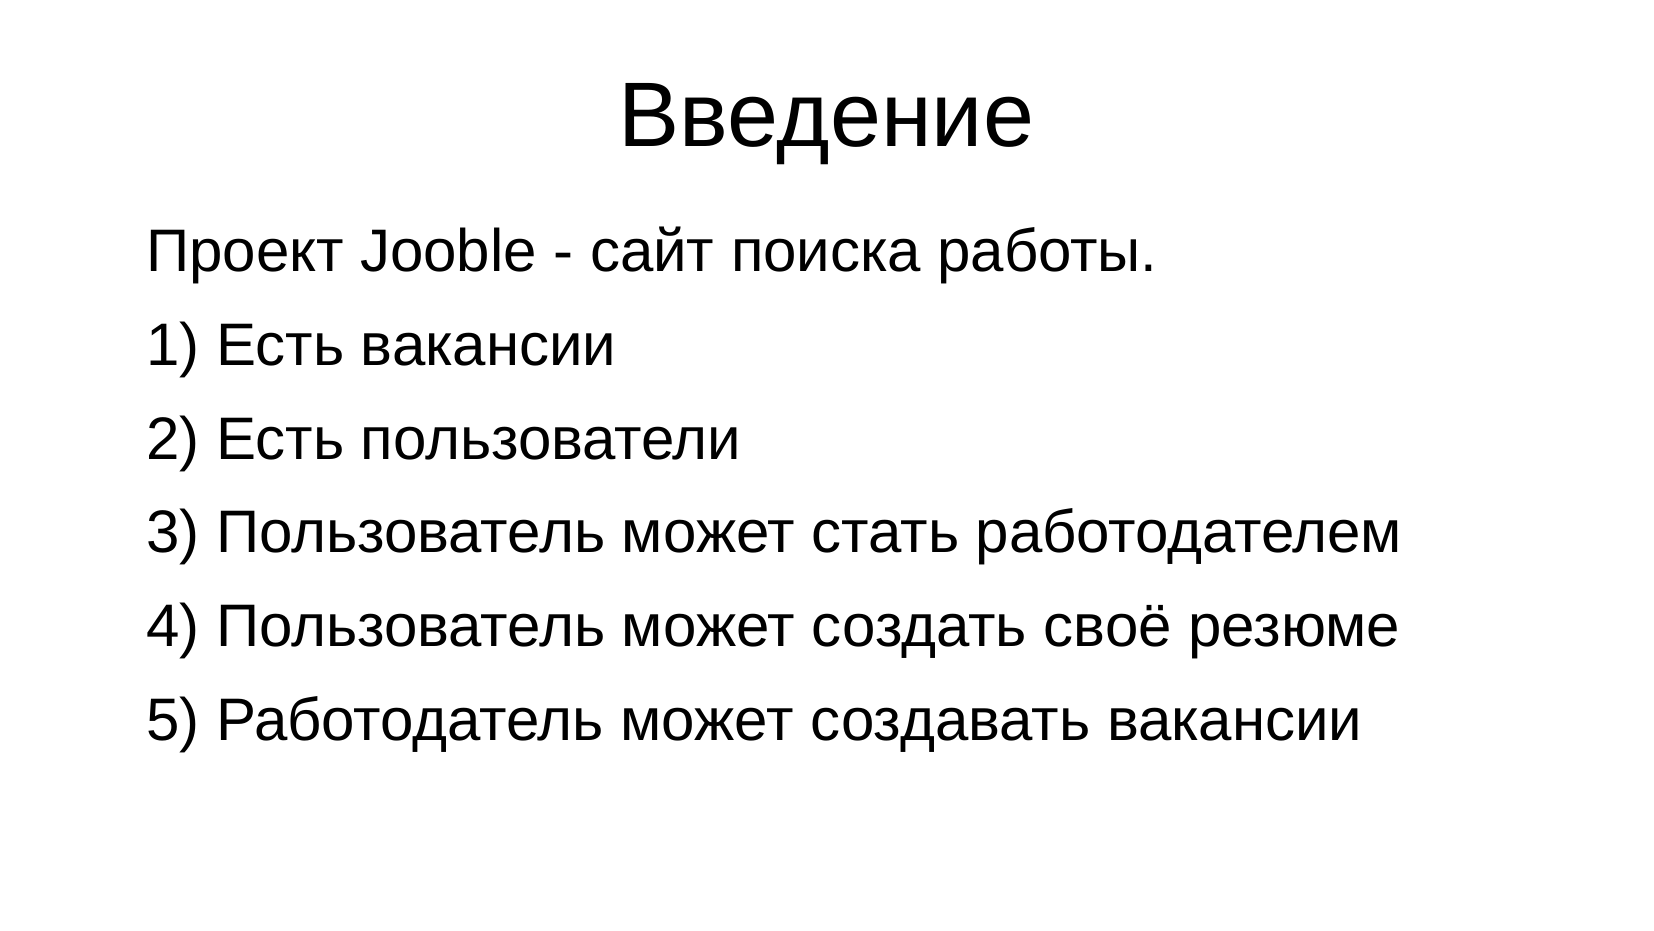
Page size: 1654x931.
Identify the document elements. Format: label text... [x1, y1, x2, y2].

list Проект Jooble - сайт поиска работы. 1) Есть вакансии 2) Есть пользователи 3) Пользователь может стать работодателем 4) Пользователь может создать своё резюме 5) Работодатель может создавать вакансии [82, 217, 1571, 758]
title Введение [82, 37, 1571, 193]
